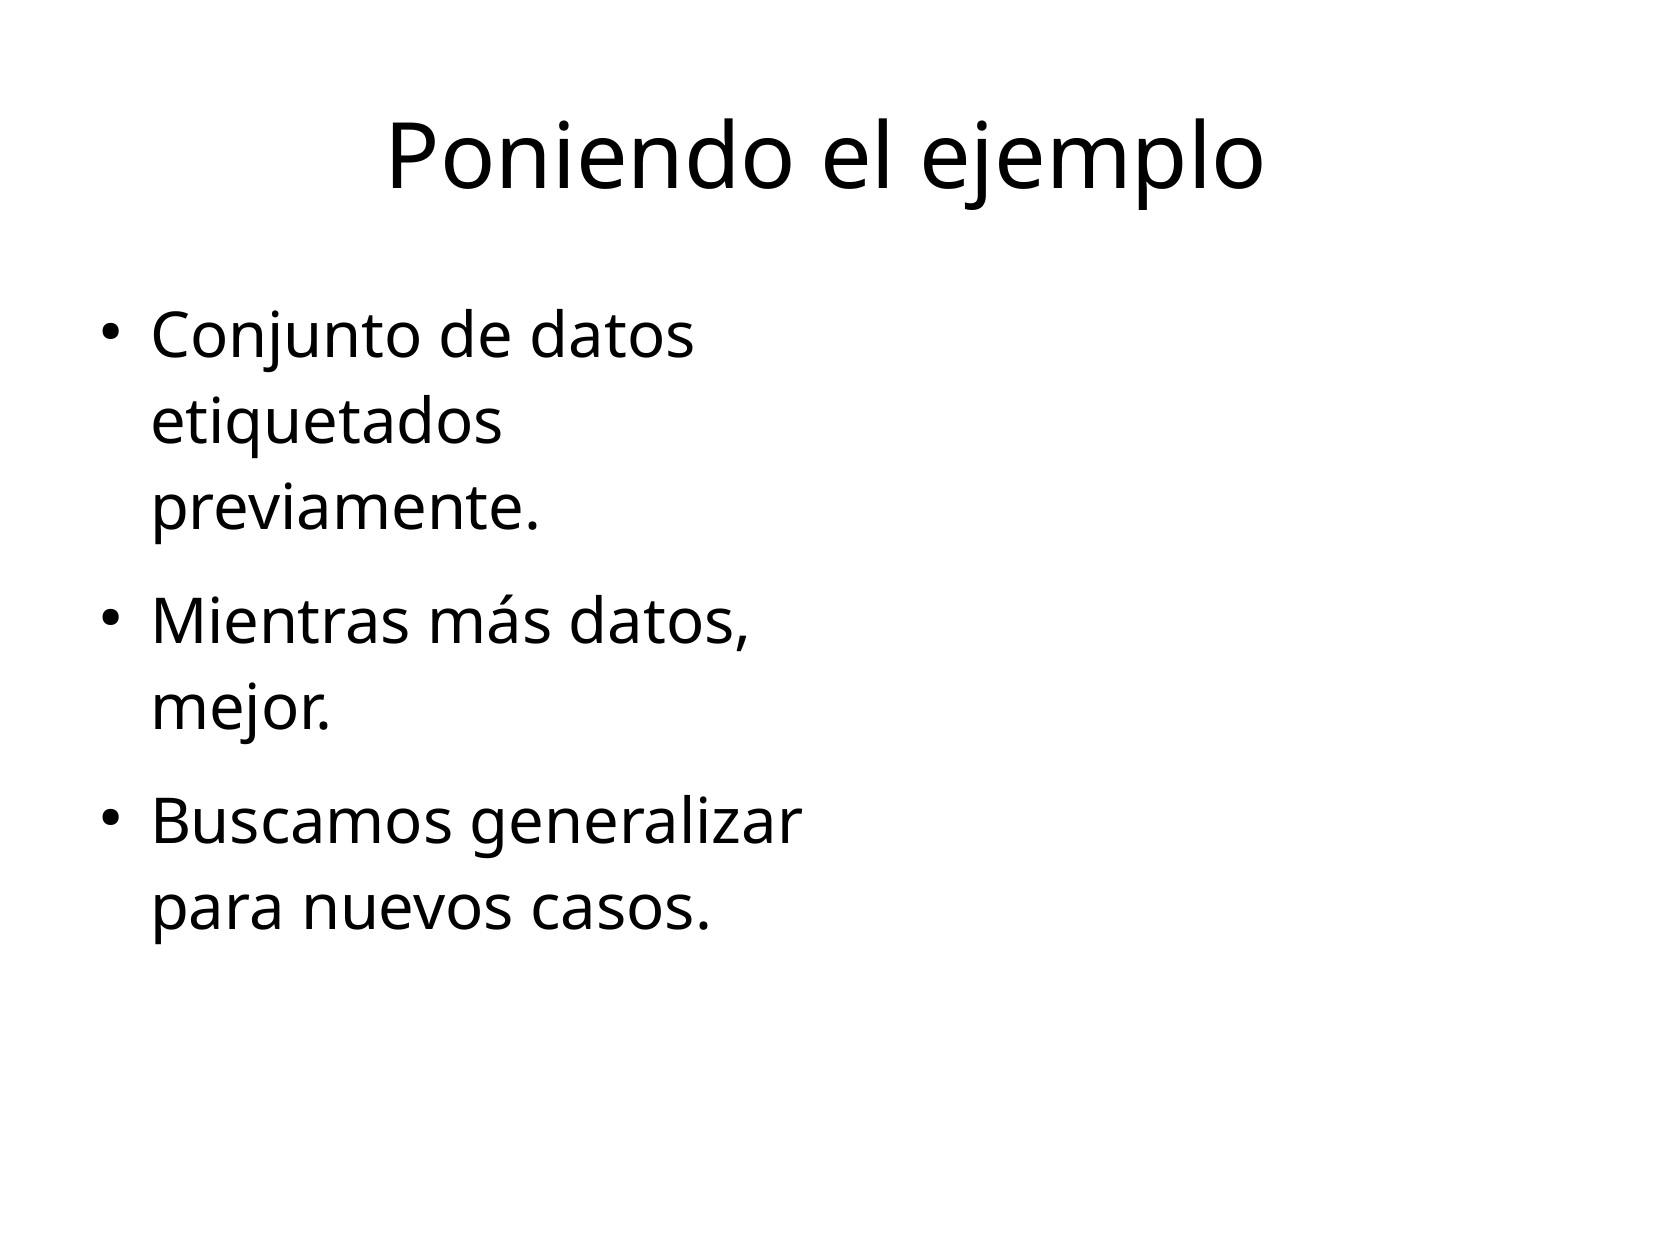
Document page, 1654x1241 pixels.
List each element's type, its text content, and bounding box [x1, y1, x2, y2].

list Conjunto de datos etiquetados previamente. Mientras más datos, mejor. Buscamos generalizar para nuevos casos. [82, 290, 809, 1010]
title Poniendo el ejemplo [82, 49, 1571, 257]
